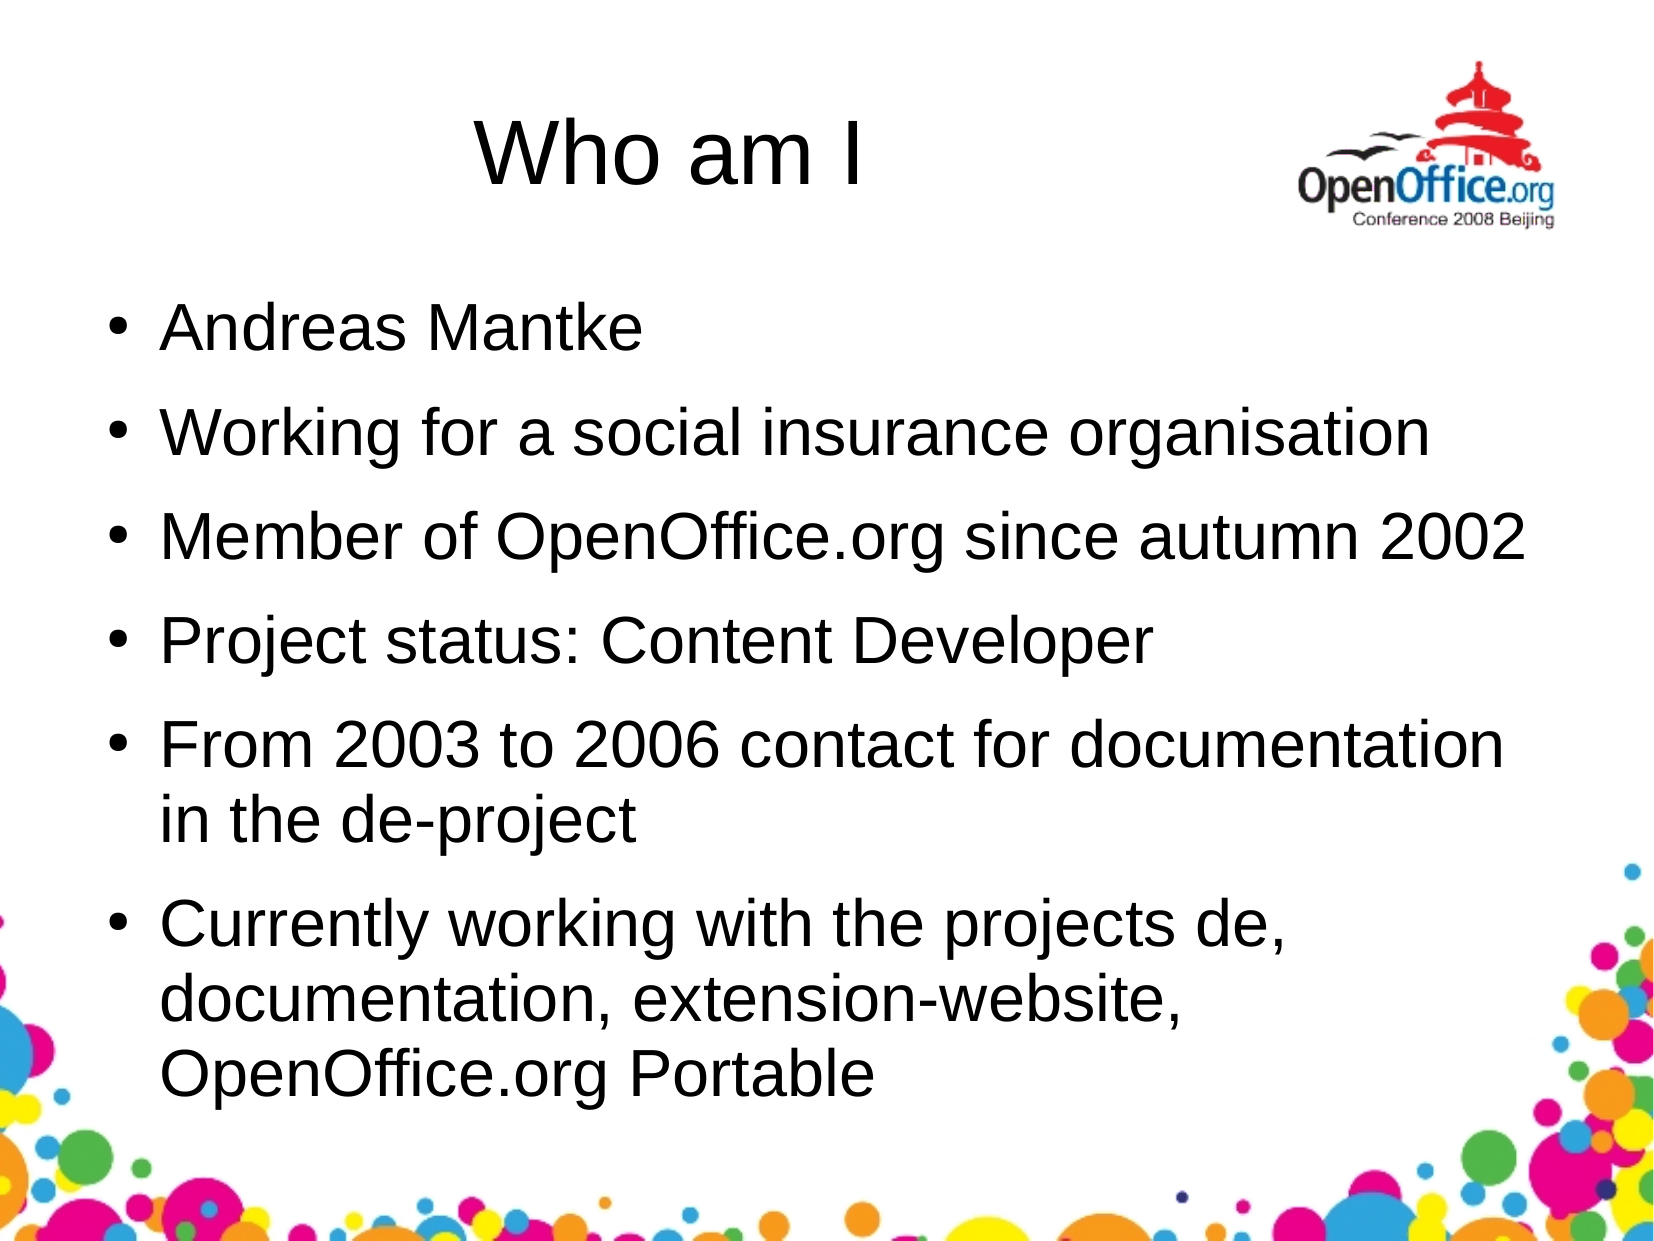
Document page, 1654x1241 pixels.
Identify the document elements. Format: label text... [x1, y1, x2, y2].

title Who am I [82, 49, 1258, 257]
list Andreas Mantke Working for a social insurance organisation Member of OpenOffice.org since autumn 2002 Project status: Content Developer From 2003 to 2006 contact for documentation in the de-project Currently working with the projects de, documentation, extension-website, OpenOffice.org Portable [88, 290, 1577, 1111]
picture [1285, 51, 1569, 250]
picture [0, 810, 1654, 1241]
